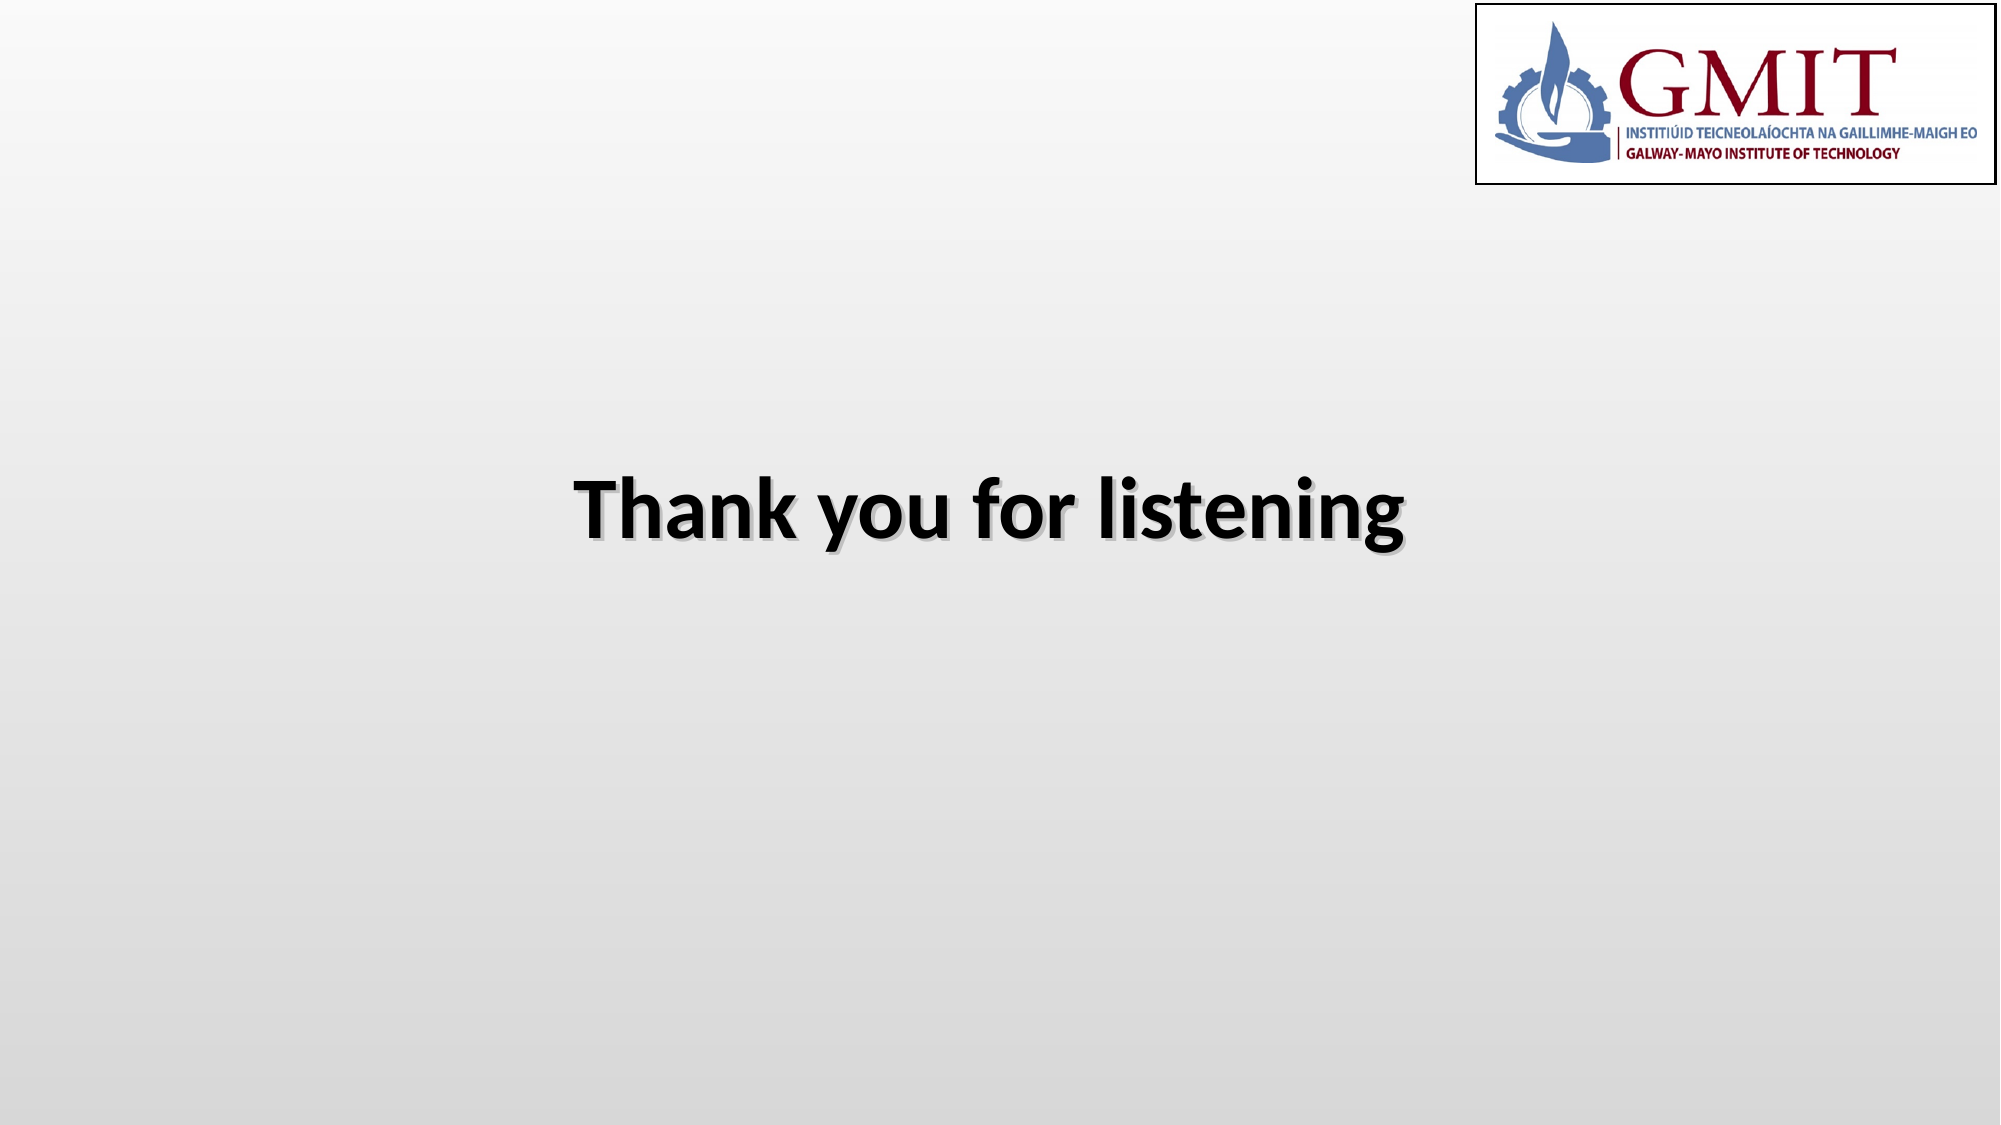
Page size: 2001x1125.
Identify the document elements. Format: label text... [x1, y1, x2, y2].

title Thank you for listening [137, 453, 1863, 672]
